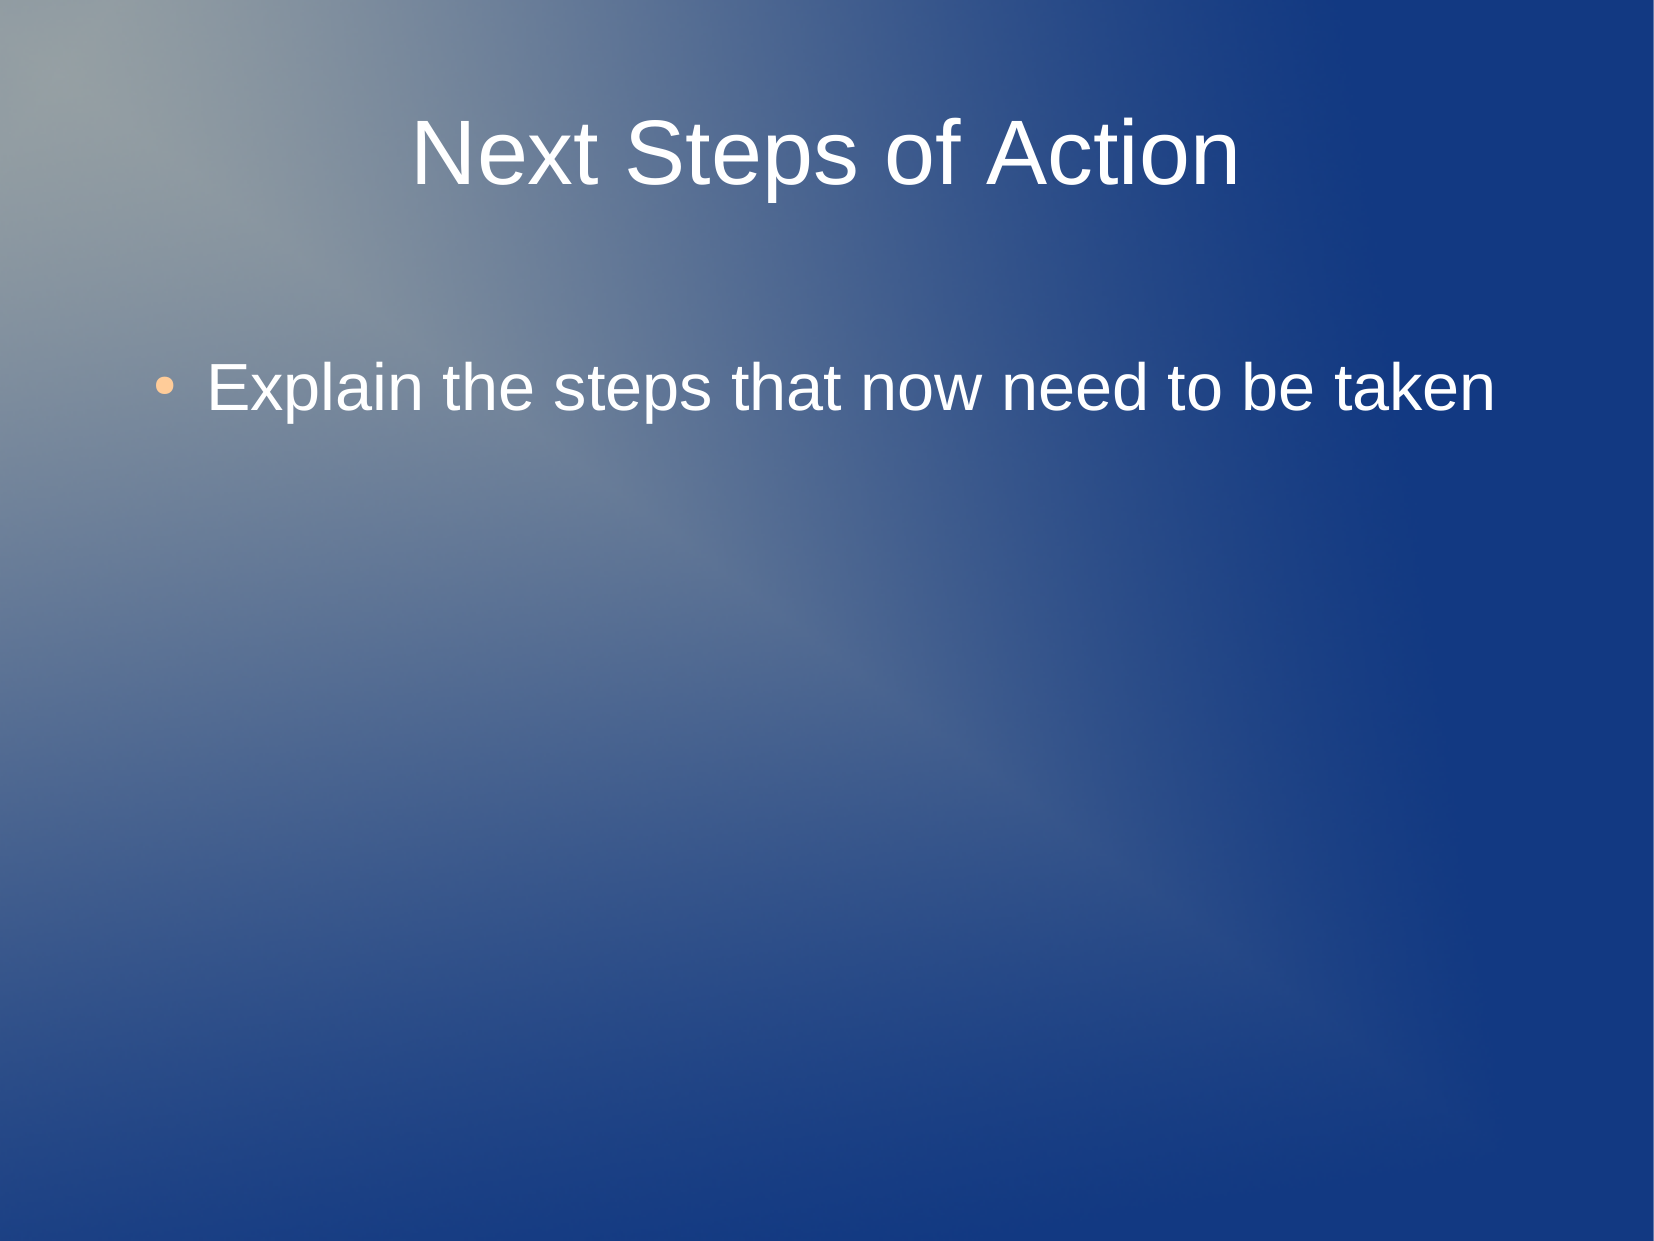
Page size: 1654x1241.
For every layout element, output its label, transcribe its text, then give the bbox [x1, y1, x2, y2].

list Explain the steps that now need to be taken [135, 350, 1517, 1132]
picture [0, 0, 1654, 1241]
title Next Steps of Action [82, 49, 1571, 257]
